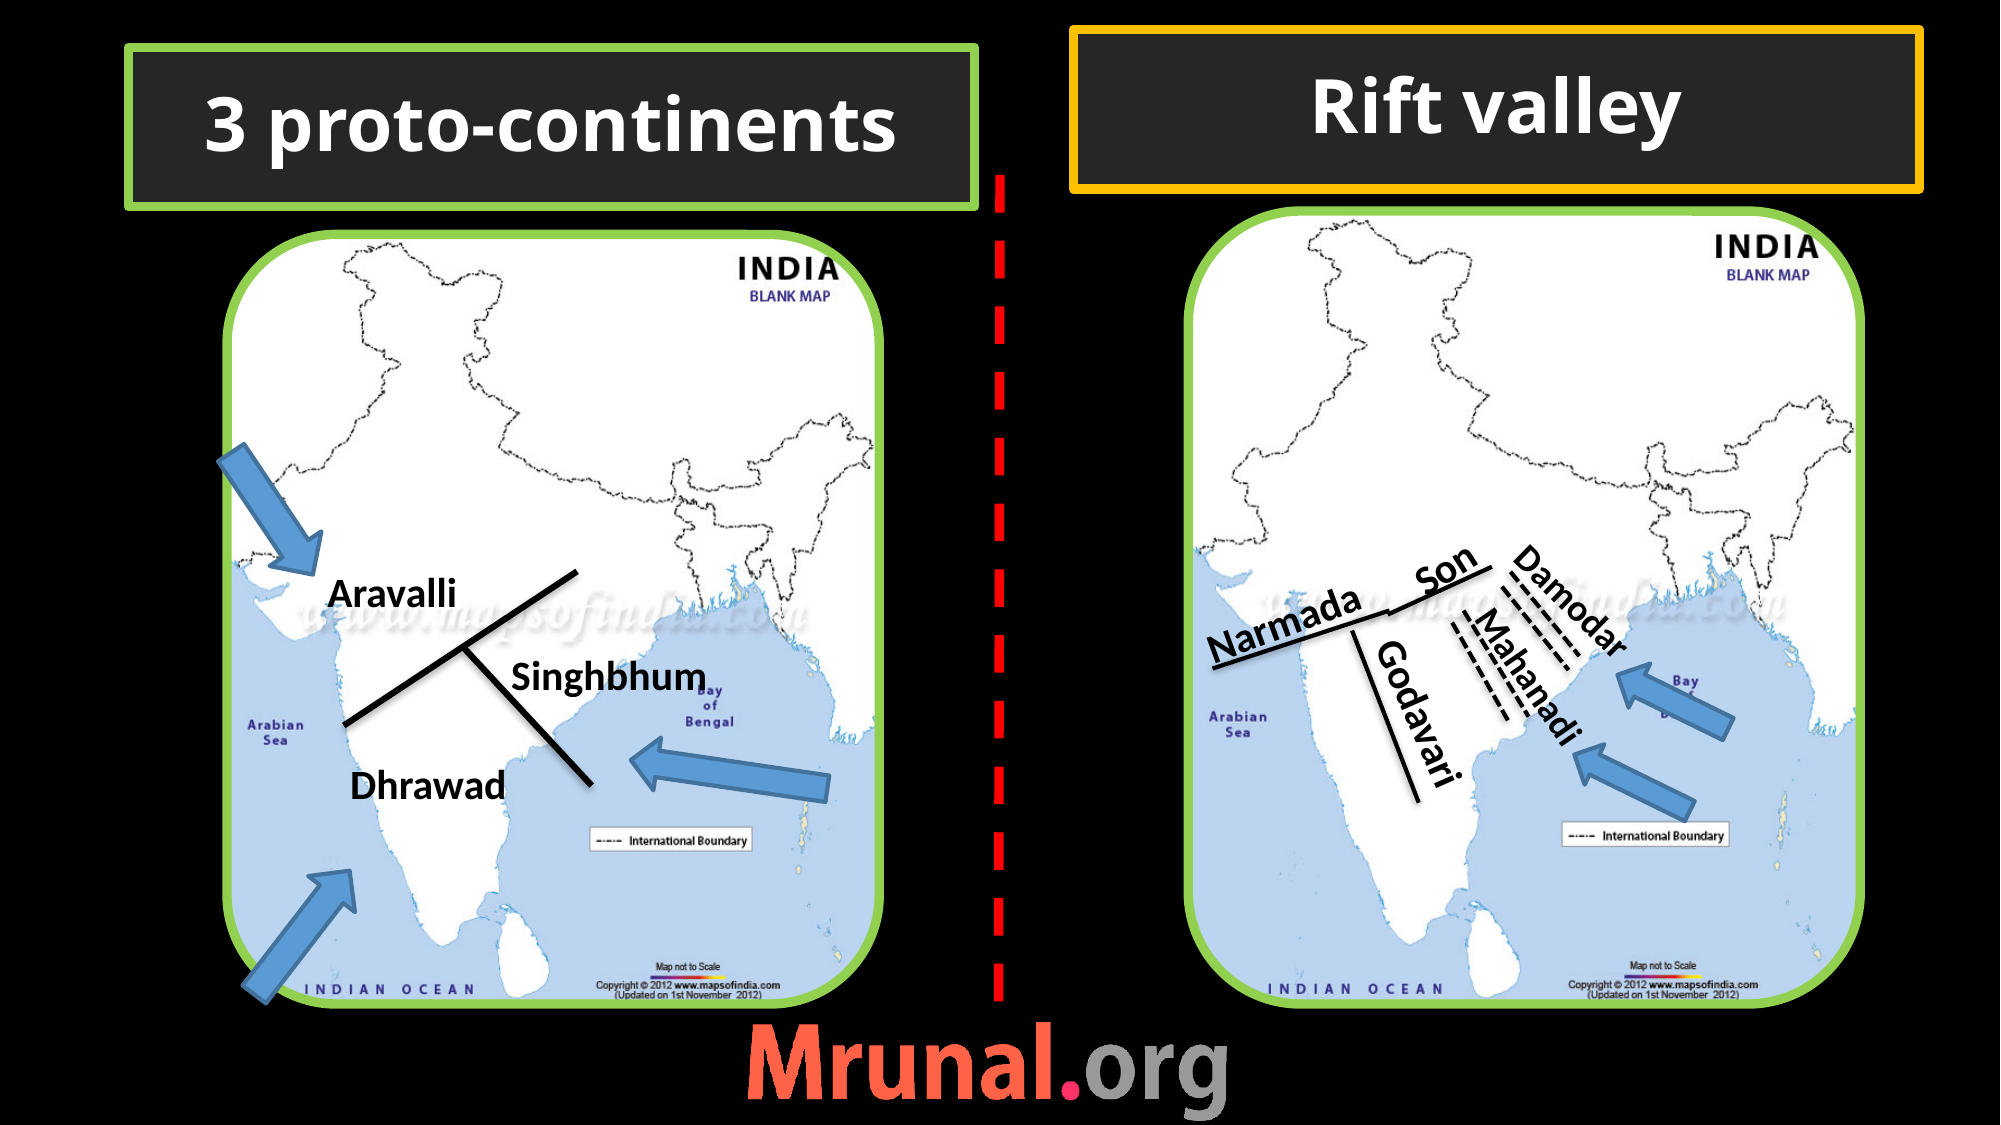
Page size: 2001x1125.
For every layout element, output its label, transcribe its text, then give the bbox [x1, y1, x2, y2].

text_box Narmada [1182, 548, 1408, 685]
text_box Aravalli [312, 558, 510, 624]
text_box [1188, 211, 1861, 1004]
text_box Son [1387, 448, 1605, 620]
text_box [1398, 583, 1410, 603]
text_box Godavari [1354, 614, 1499, 836]
text_box [218, 234, 880, 1004]
text_box Mahanadi [1452, 581, 1623, 791]
picture [741, 1005, 1230, 1125]
text_box Damodar [1490, 518, 1687, 713]
text_box Dhrawad [335, 750, 534, 816]
text_box Singhbhum [496, 641, 730, 707]
list 3 proto-continents [128, 47, 975, 207]
list Rift valley [1073, 29, 1920, 189]
